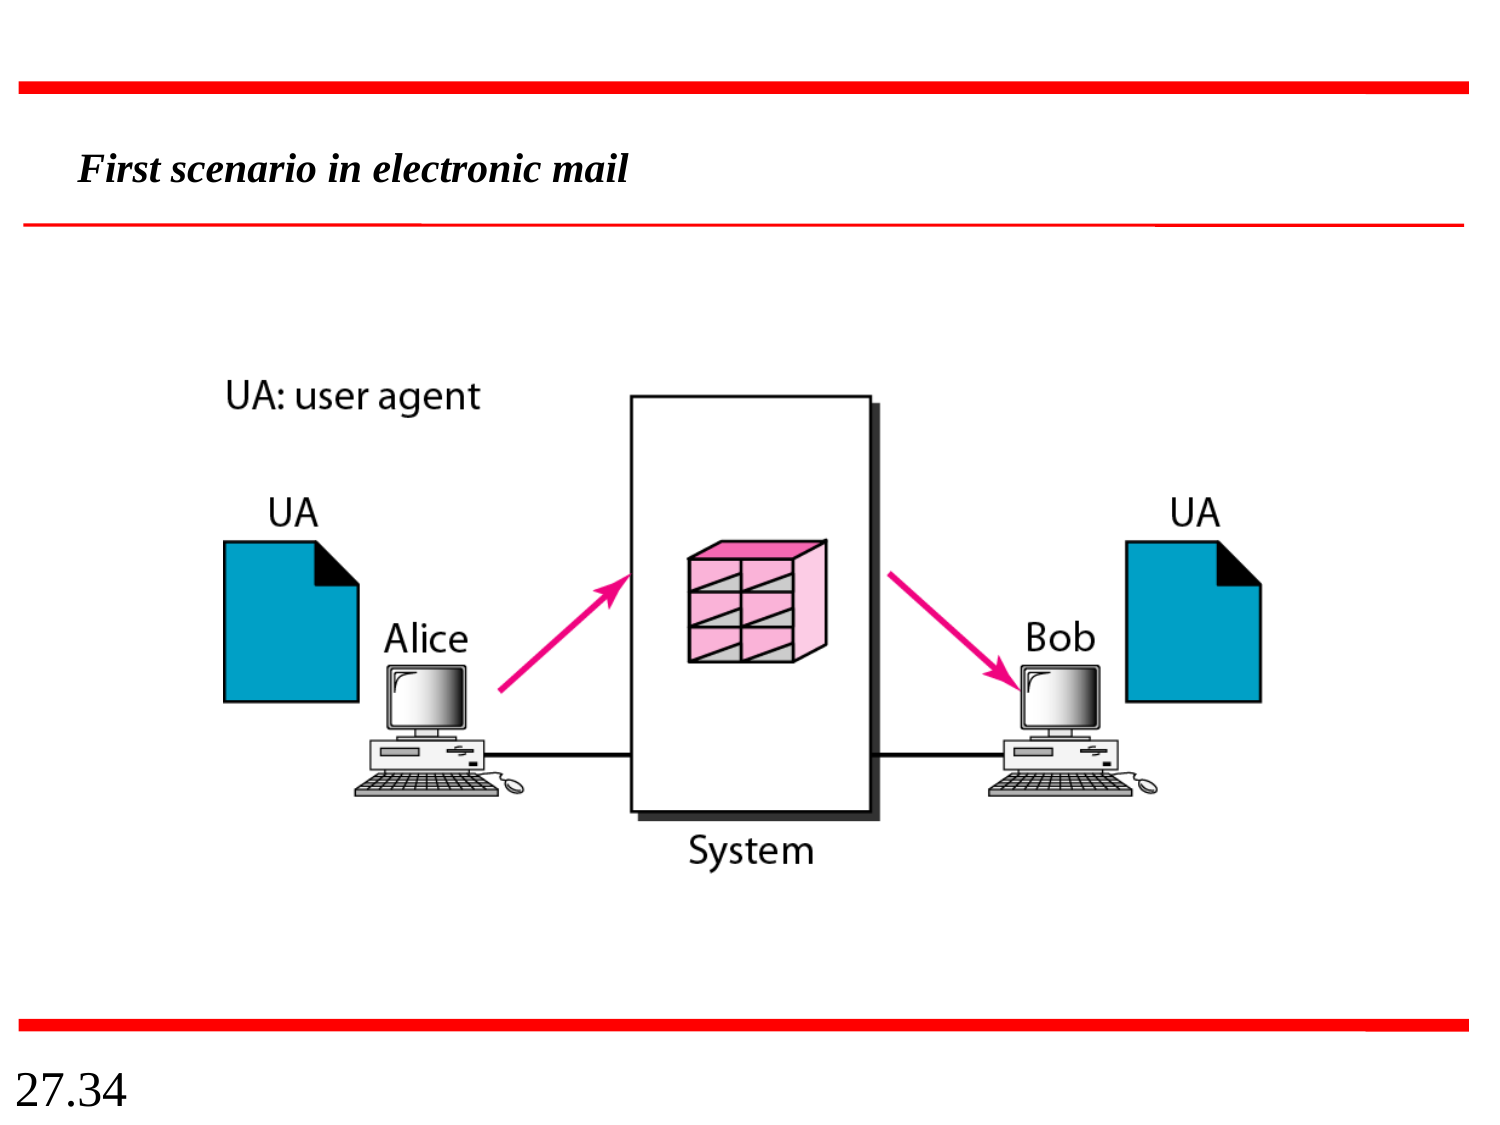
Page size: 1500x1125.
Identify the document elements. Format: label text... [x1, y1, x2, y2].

picture [223, 374, 1263, 876]
text_box First scenario in electronic mail [49, 124, 644, 201]
